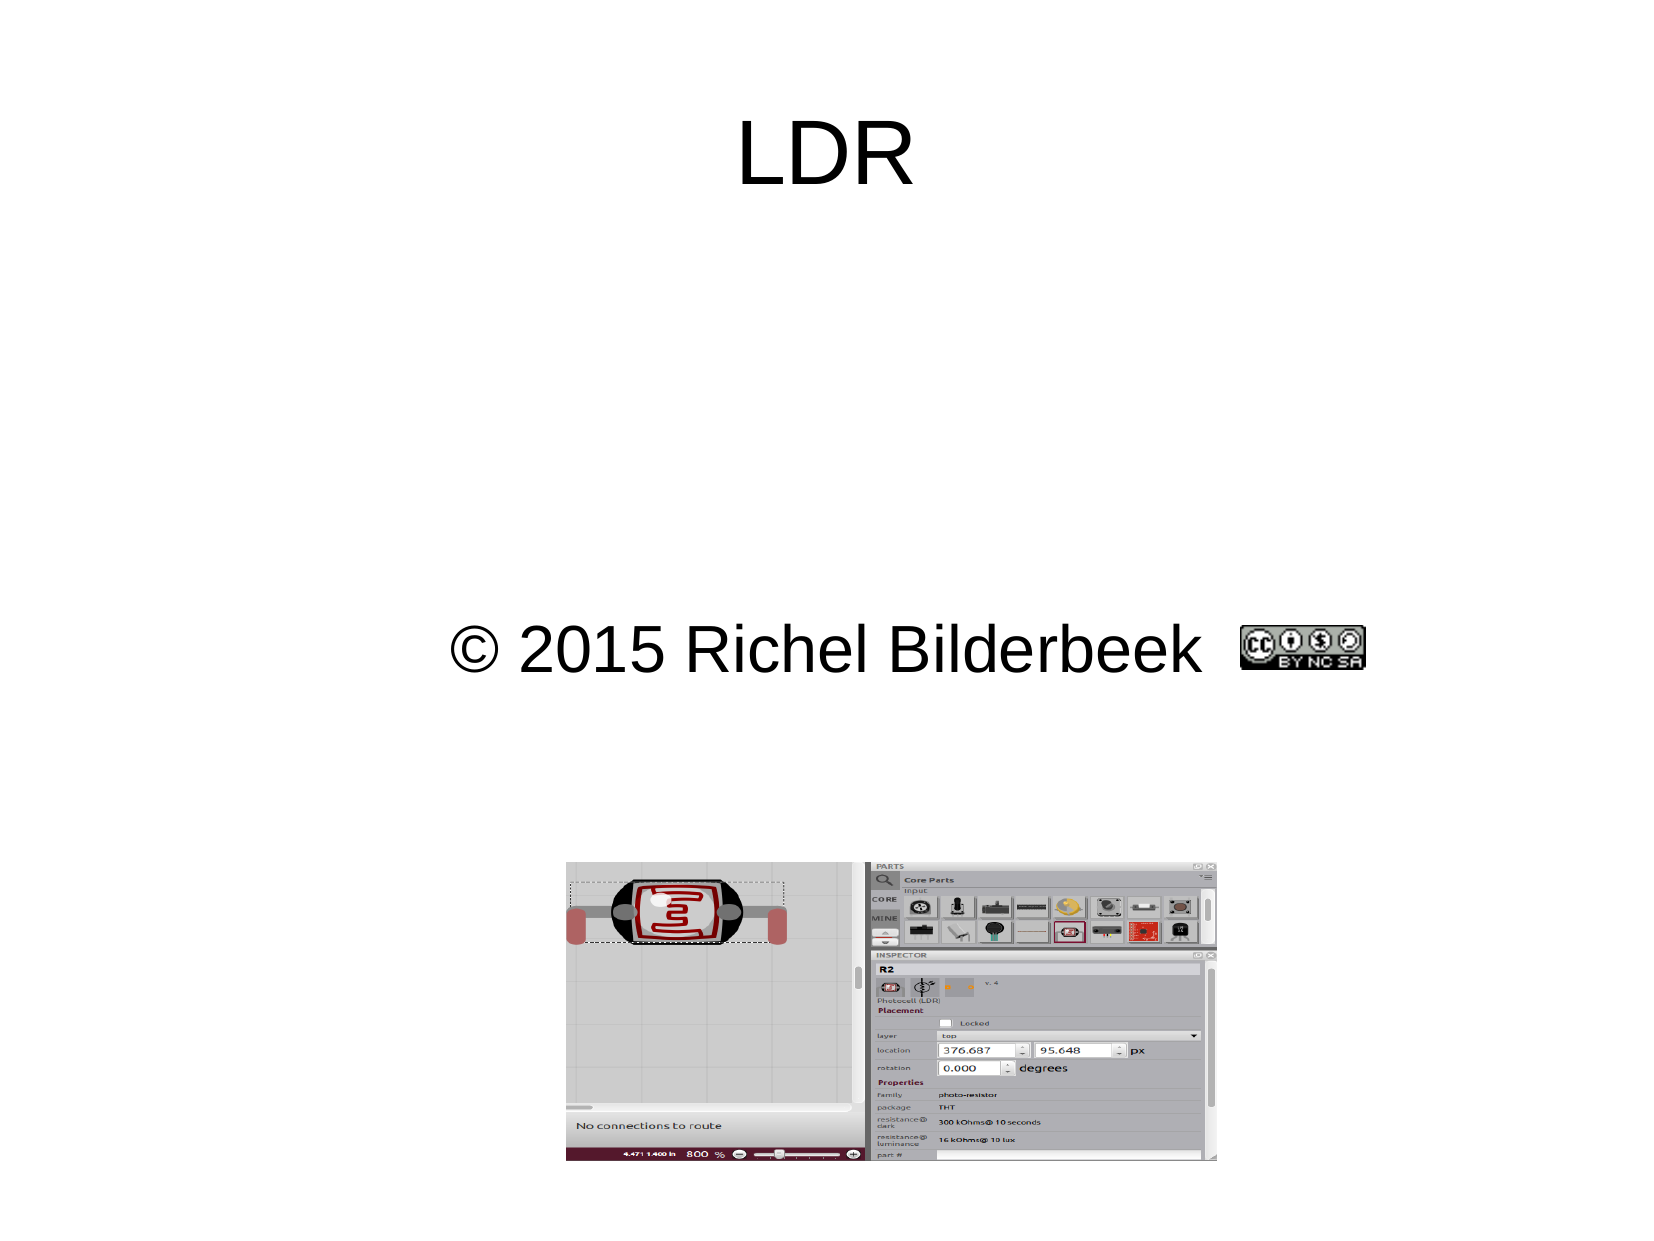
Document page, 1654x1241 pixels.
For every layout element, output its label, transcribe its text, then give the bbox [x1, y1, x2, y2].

title LDR [82, 49, 1571, 257]
picture [566, 862, 1217, 1161]
picture [1240, 625, 1366, 670]
subtitle © 2015 Richel Bilderbeek [82, 290, 1571, 1010]
